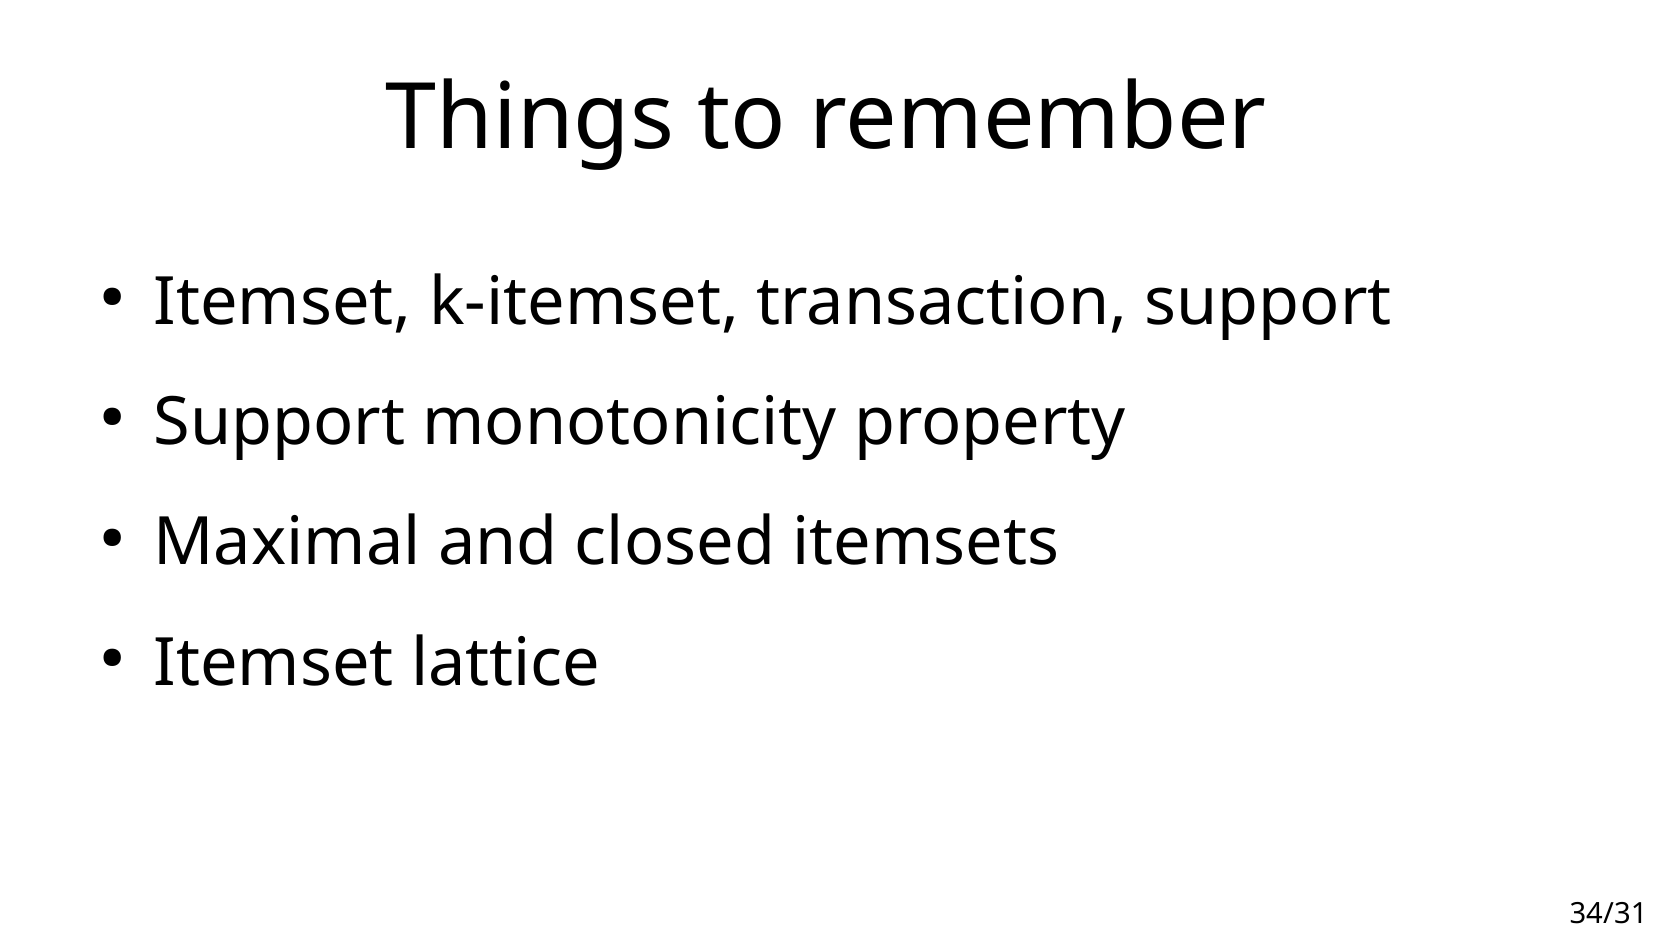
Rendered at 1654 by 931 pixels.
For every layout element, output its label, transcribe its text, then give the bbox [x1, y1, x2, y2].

title Things to remember [82, 1, 1571, 226]
list Itemset, k-itemset, transaction, support Support monotonicity property Maximal and closed itemsets Itemset lattice [82, 253, 1571, 793]
